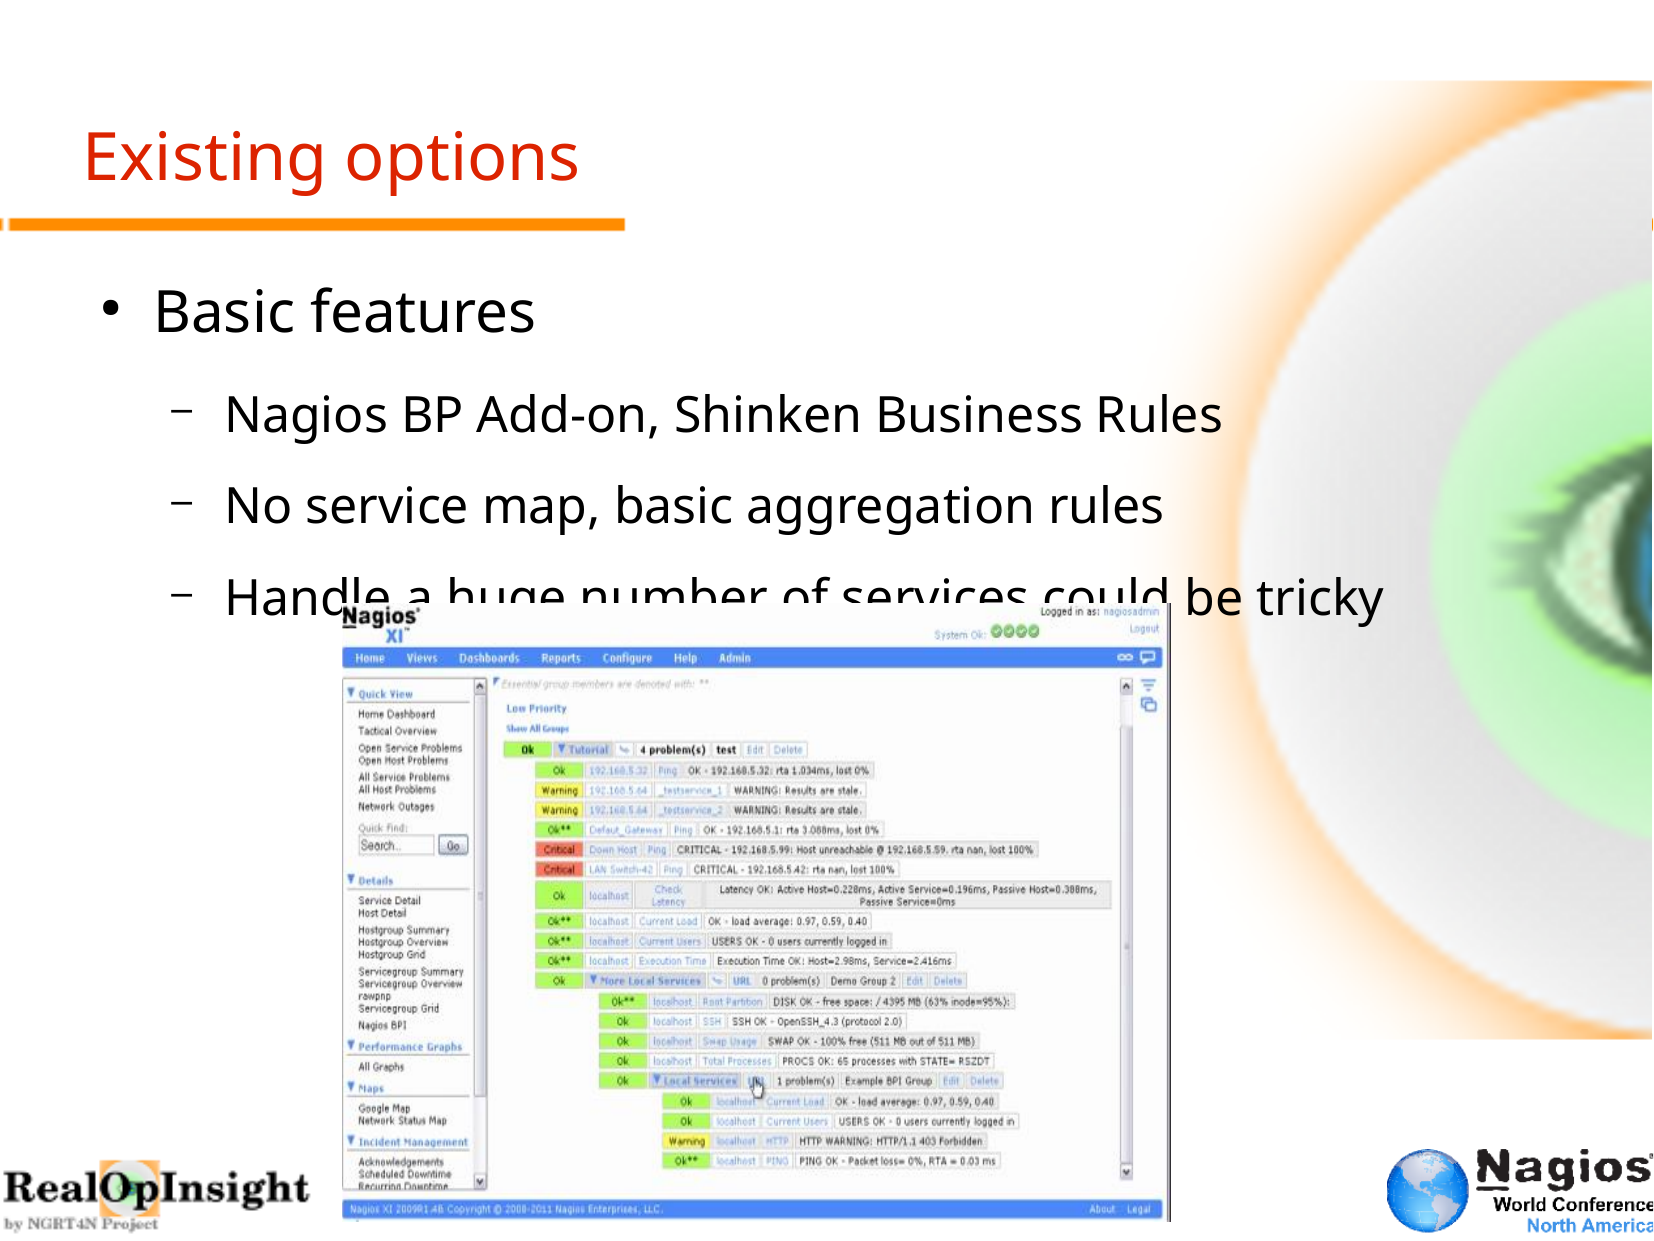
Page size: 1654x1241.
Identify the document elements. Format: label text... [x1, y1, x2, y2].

picture [0, 0, 1654, 1241]
list Basic features Nagios BP Add-on, Shinken Business Rules No service map, basic aggregation rules Handle a huge number of services could be tricky [82, 269, 1517, 1070]
title Existing options [82, 73, 1547, 237]
